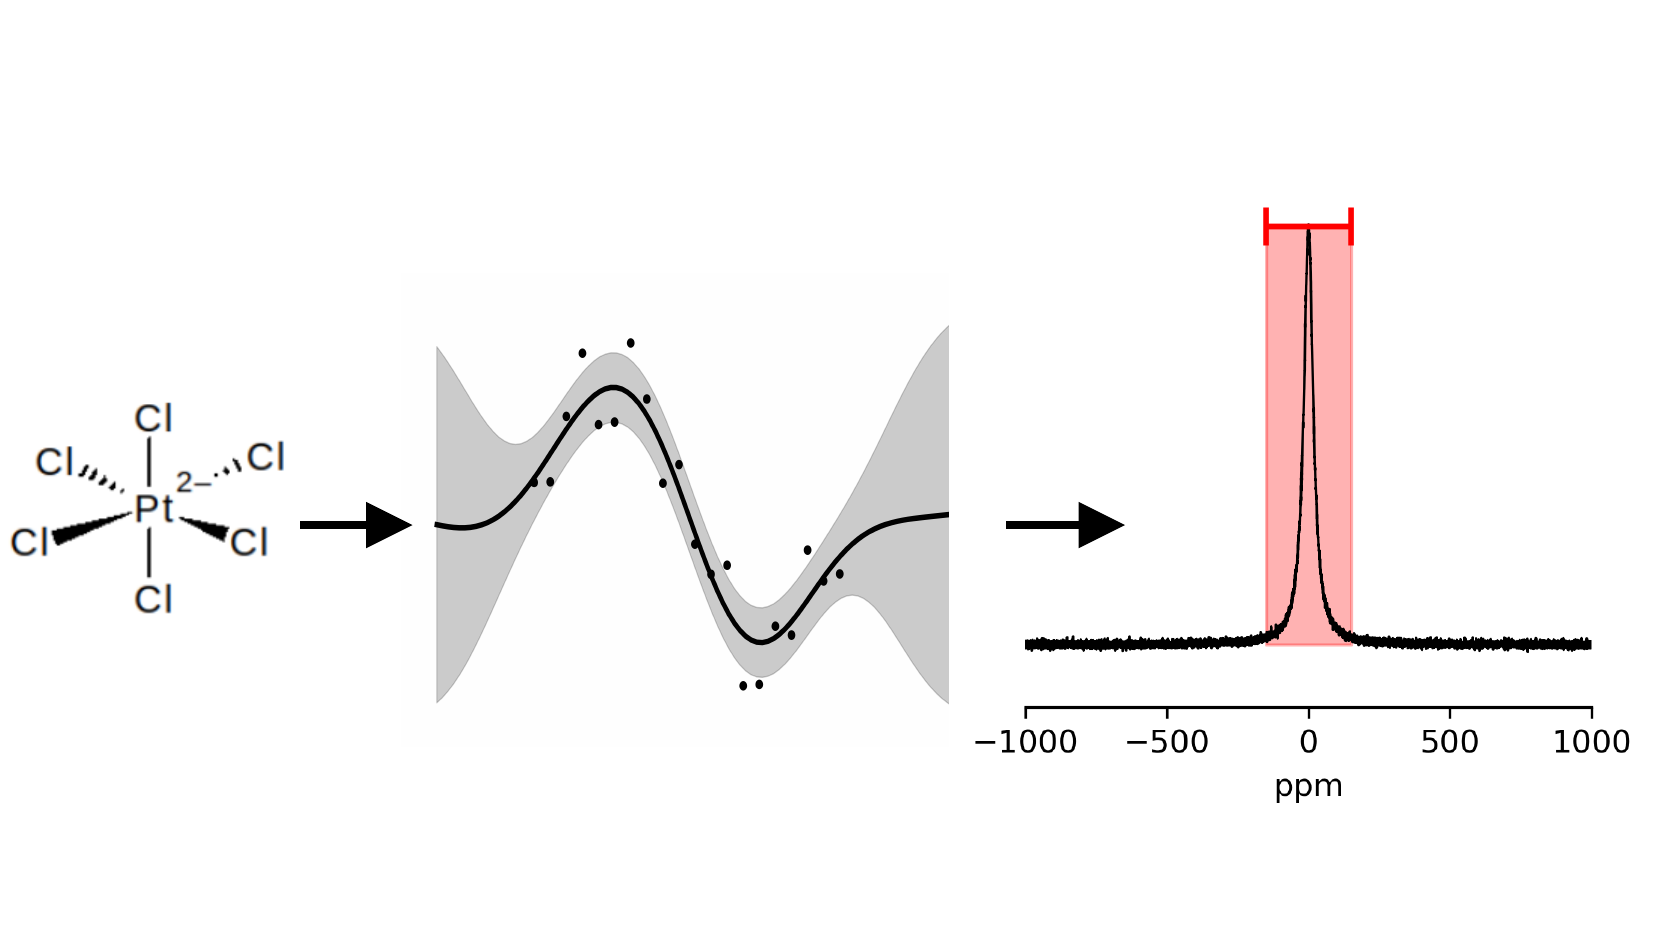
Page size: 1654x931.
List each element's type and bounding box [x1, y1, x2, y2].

picture [401, 120, 1654, 826]
picture [0, 337, 335, 676]
